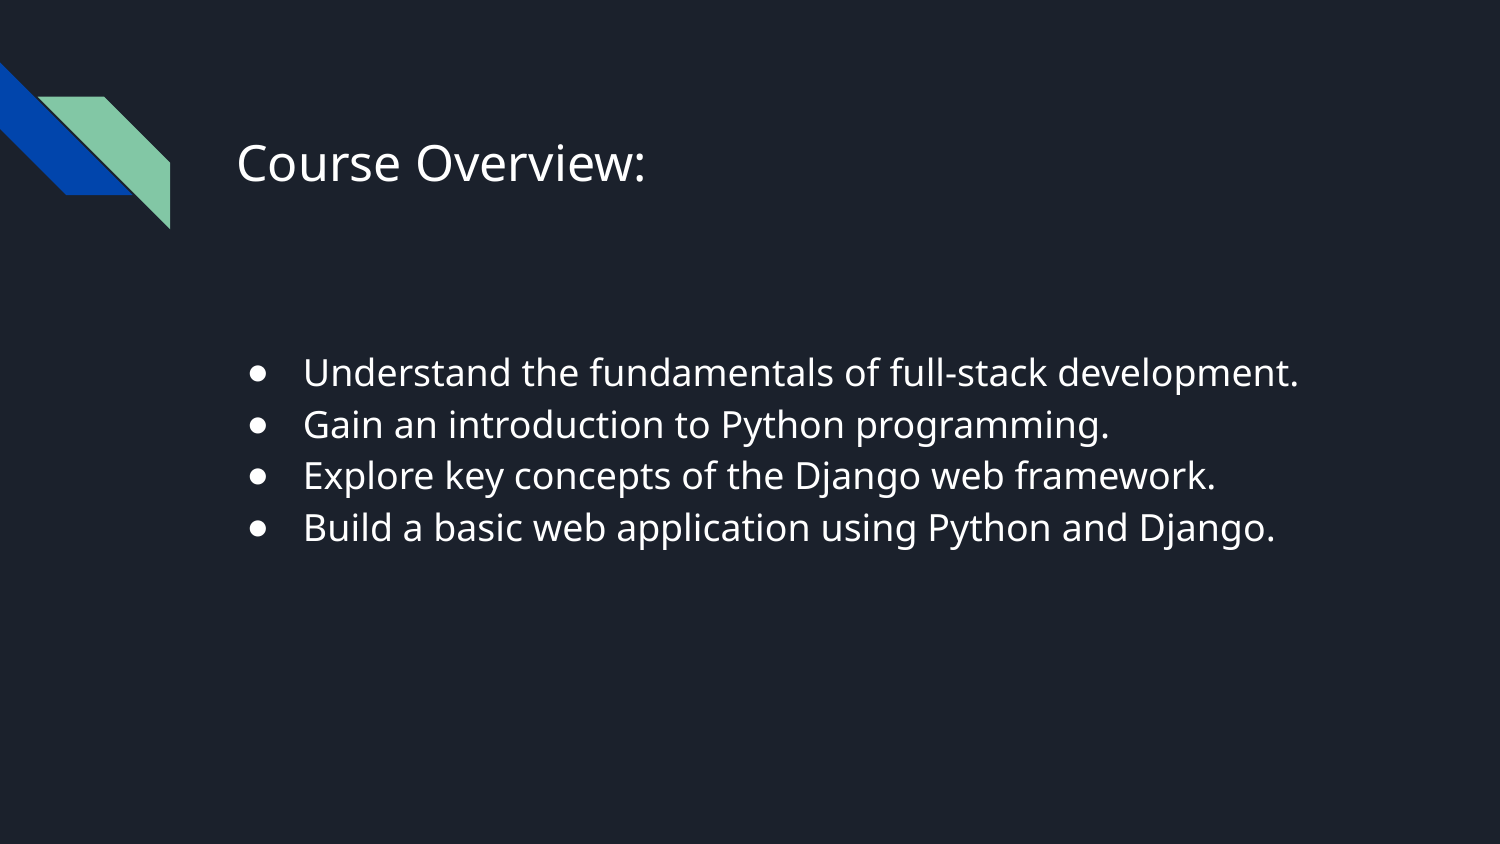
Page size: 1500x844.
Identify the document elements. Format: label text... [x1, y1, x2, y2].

title Course Overview: [221, 107, 1377, 258]
list Understand the fundamentals of full-stack development. Gain an introduction to Python programming. Explore key concepts of the Django web framework. Build a basic web application using Python and Django. [212, 257, 1368, 735]
